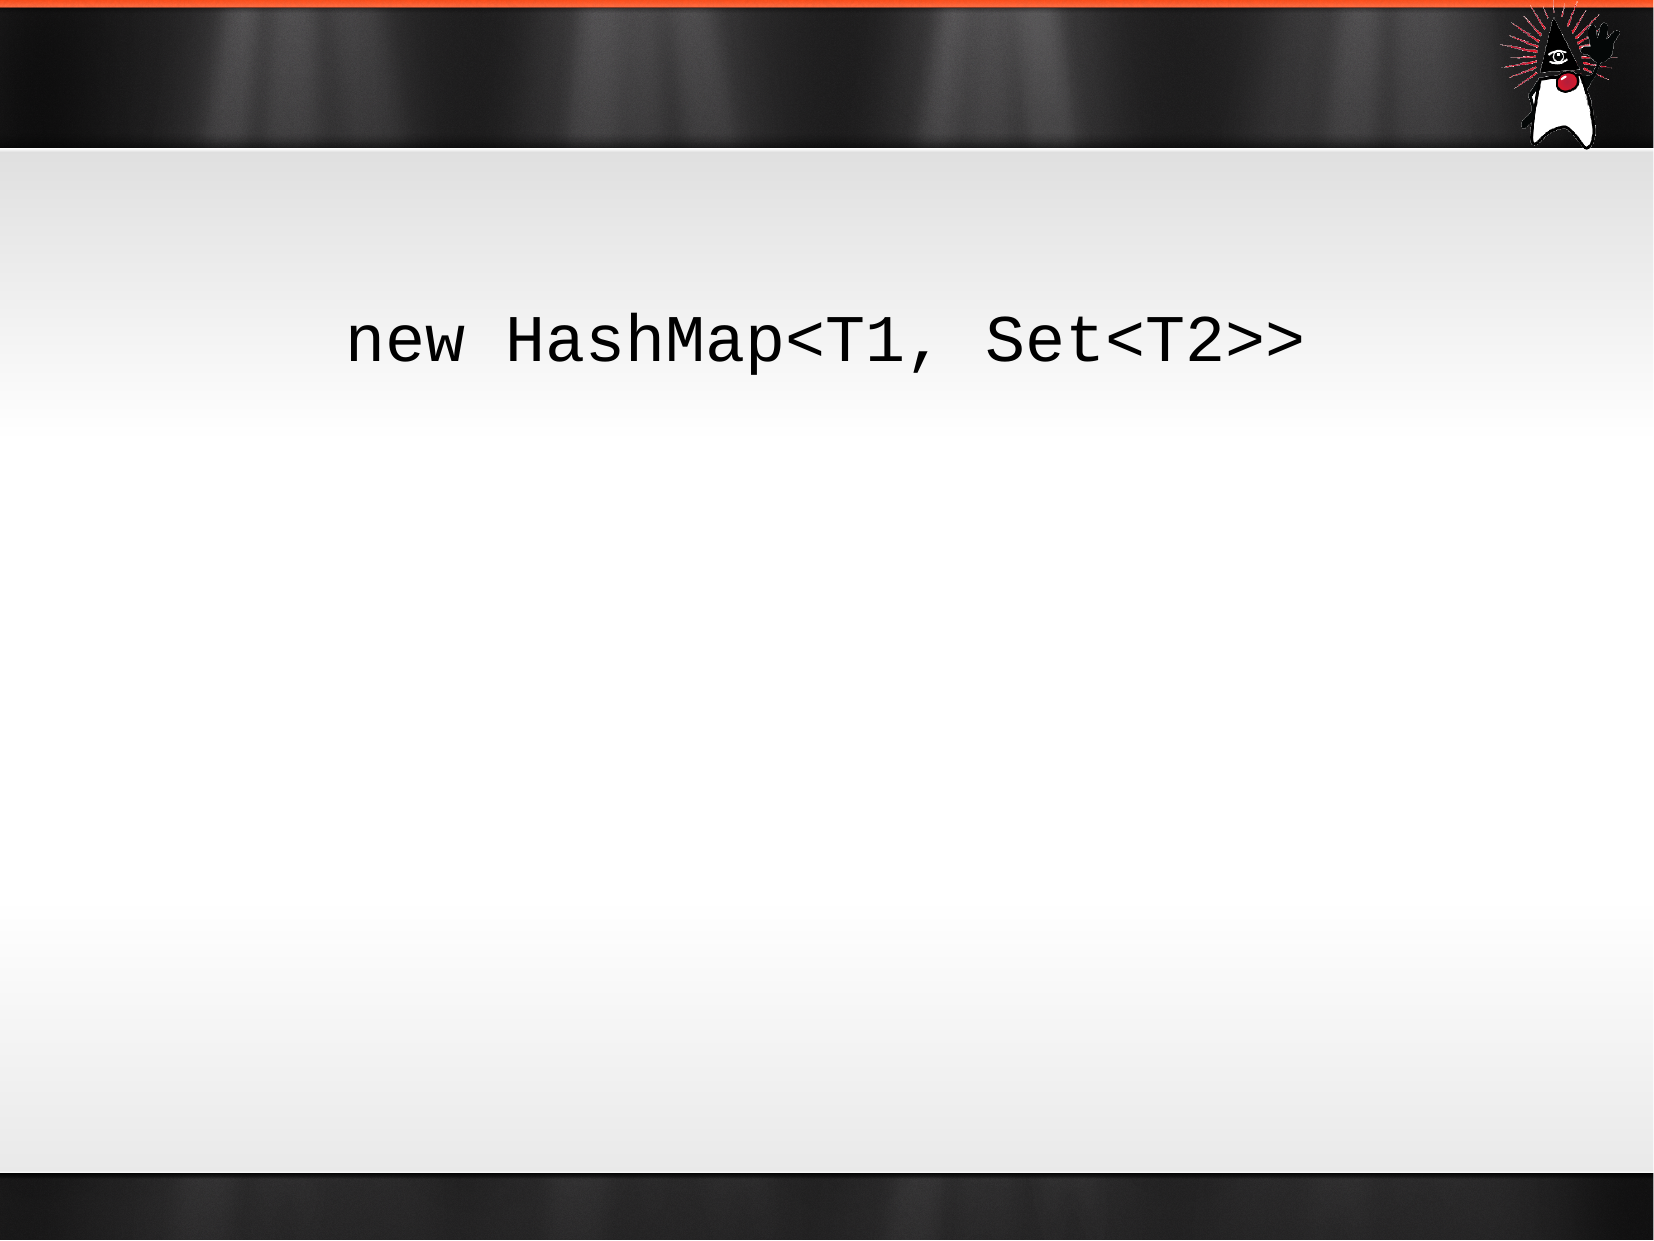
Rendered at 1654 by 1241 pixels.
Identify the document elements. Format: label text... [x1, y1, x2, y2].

picture [0, 0, 1654, 1240]
subtitle new HashMap<T1, Set<T2>> [80, 305, 1570, 1125]
